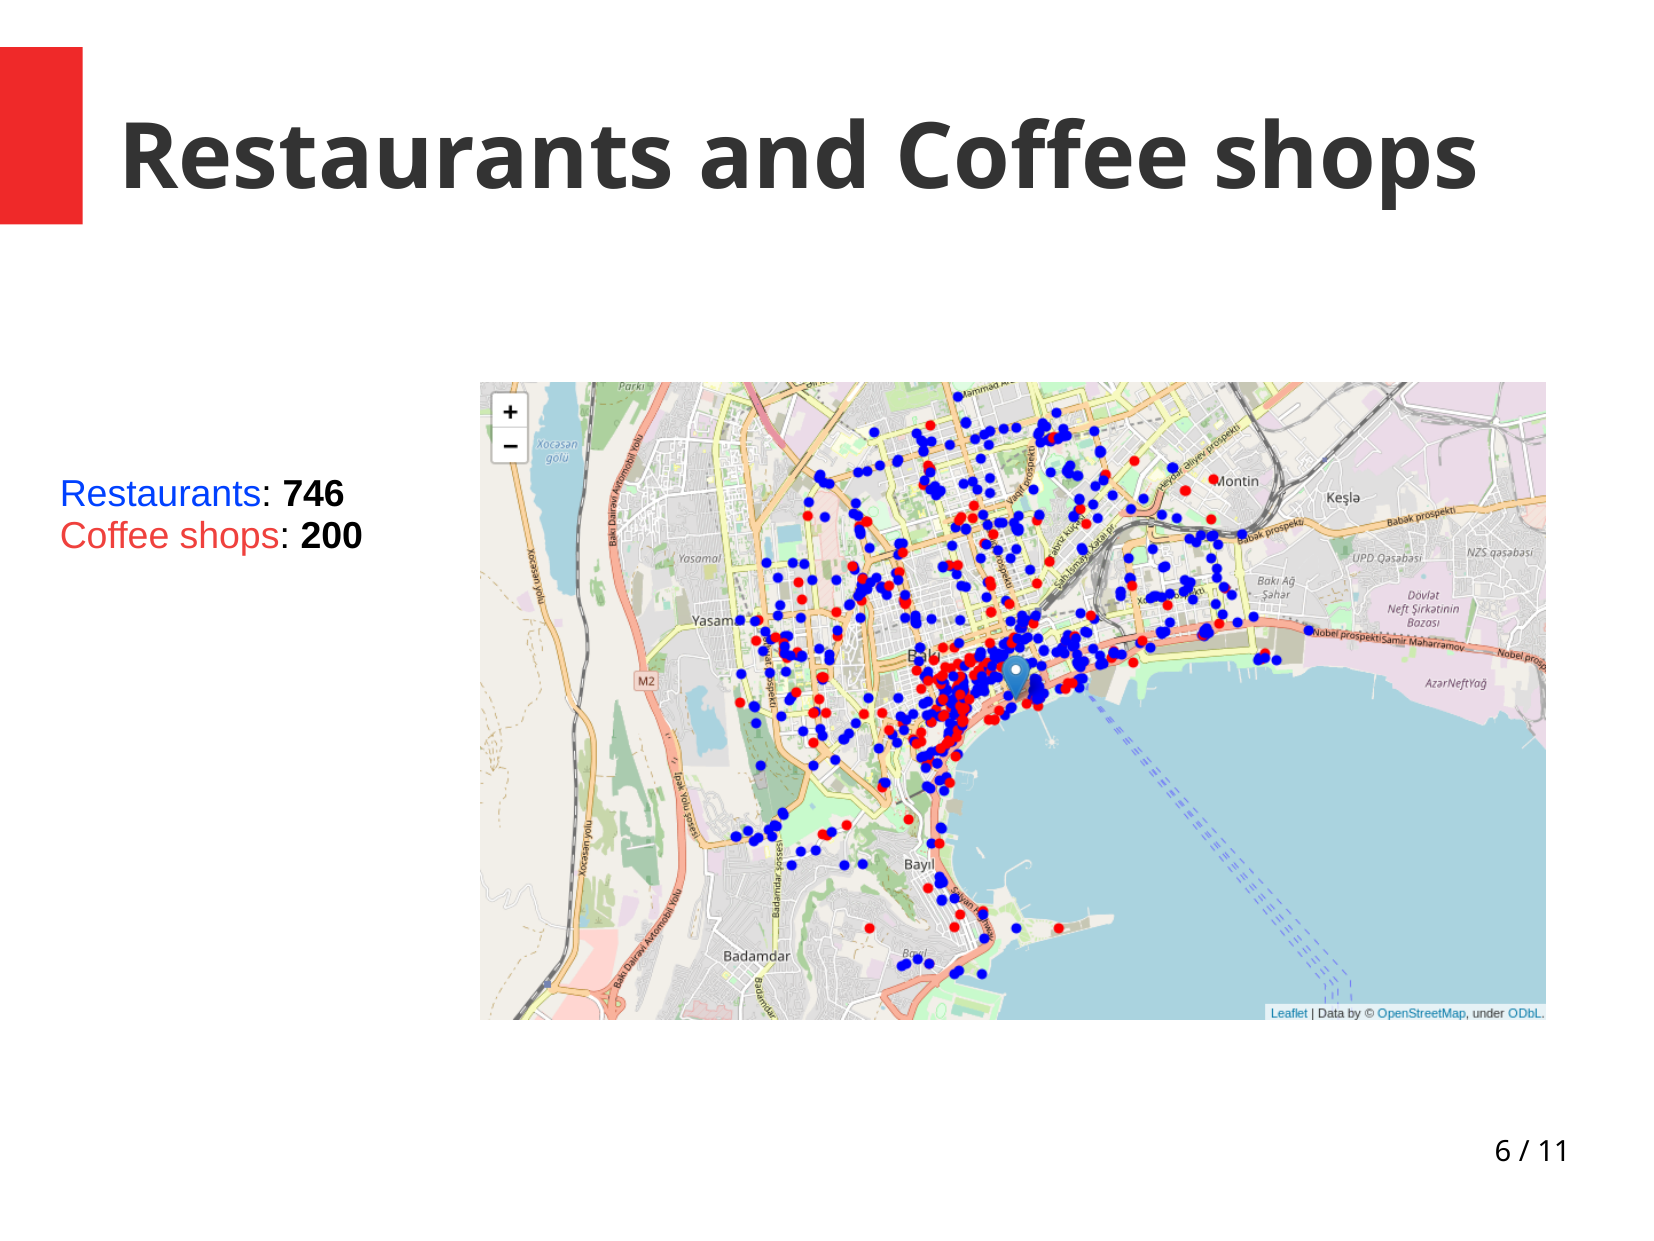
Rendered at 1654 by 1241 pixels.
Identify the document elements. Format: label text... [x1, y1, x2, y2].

title Restaurants and Coffee shops [118, 45, 1571, 260]
picture [480, 382, 1546, 1021]
text_box Restaurants: 746 Coffee shops: 200 [45, 465, 378, 564]
